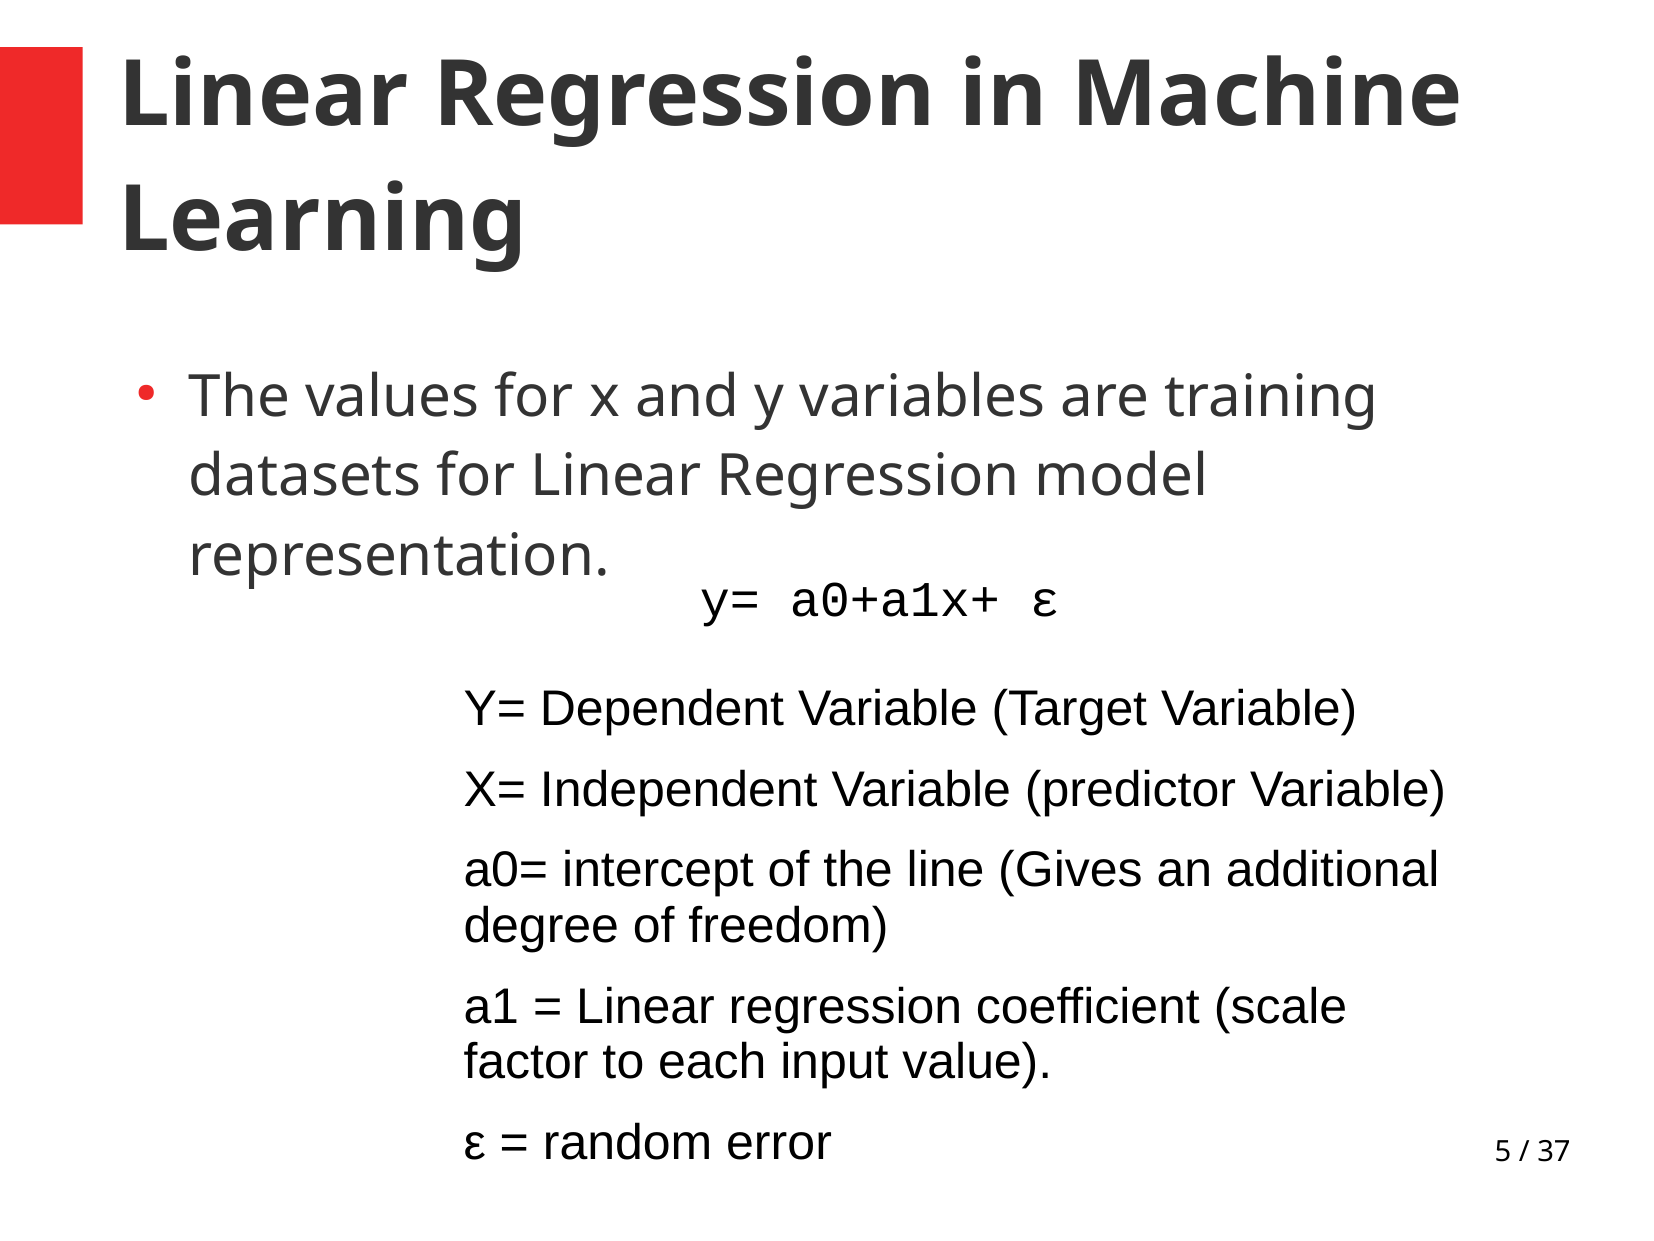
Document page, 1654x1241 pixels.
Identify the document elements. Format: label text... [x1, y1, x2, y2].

text_box Y= Dependent Variable (Target Variable) X= Independent Variable (predictor Variable) a0= intercept of the line (Gives an additional degree of freedom) a1 = Linear regression coefficient (scale factor to each input value). ε = random error [448, 673, 1489, 1178]
list The values for x and y variables are training datasets for Linear Regression model representation. [118, 354, 1536, 1074]
title Linear Regression in Machine Learning [118, 28, 1571, 278]
text_box y= a0+a1x+ ε [685, 566, 1116, 650]
